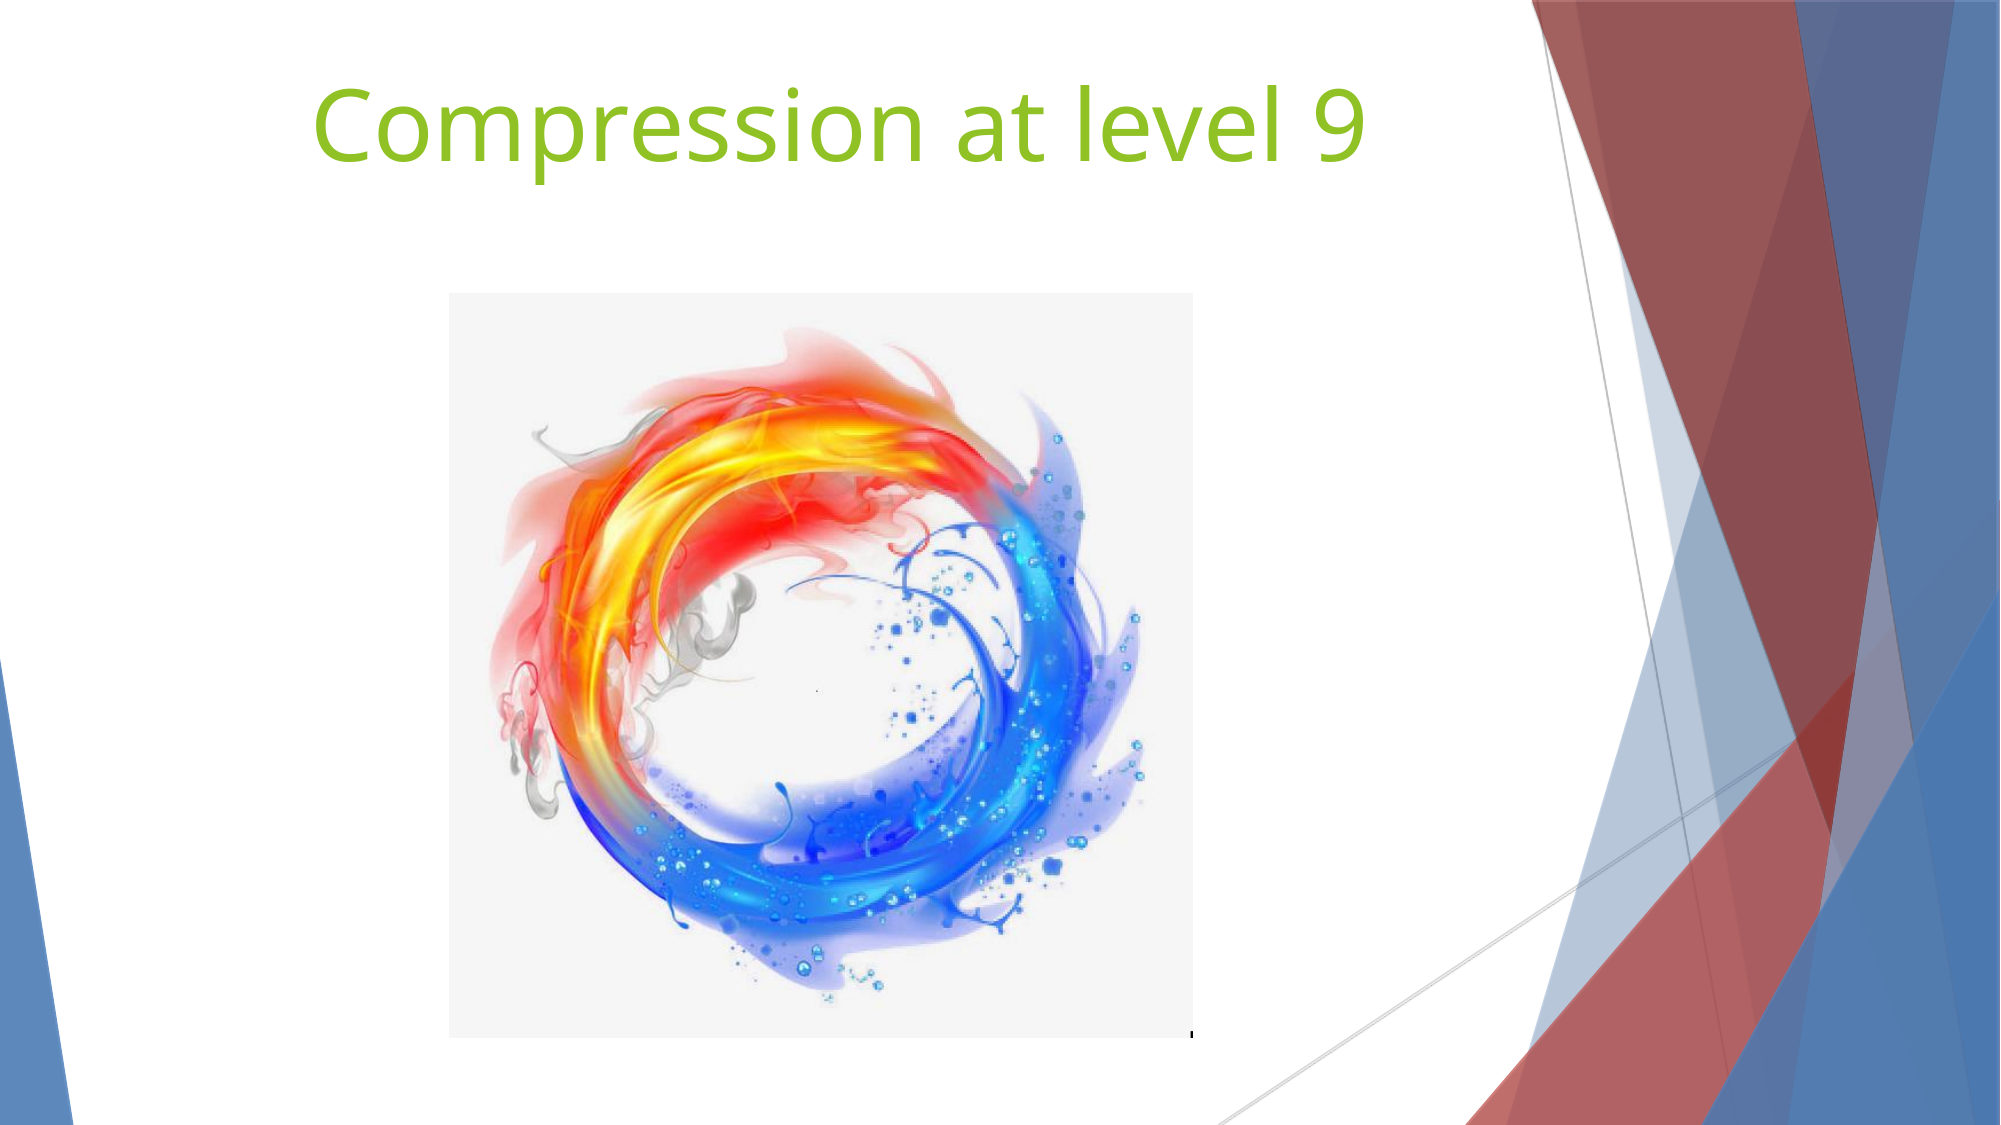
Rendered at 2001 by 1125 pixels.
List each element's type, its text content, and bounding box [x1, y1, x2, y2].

picture [449, 293, 1193, 1038]
text_box Compression at level 9 [295, 53, 1706, 271]
